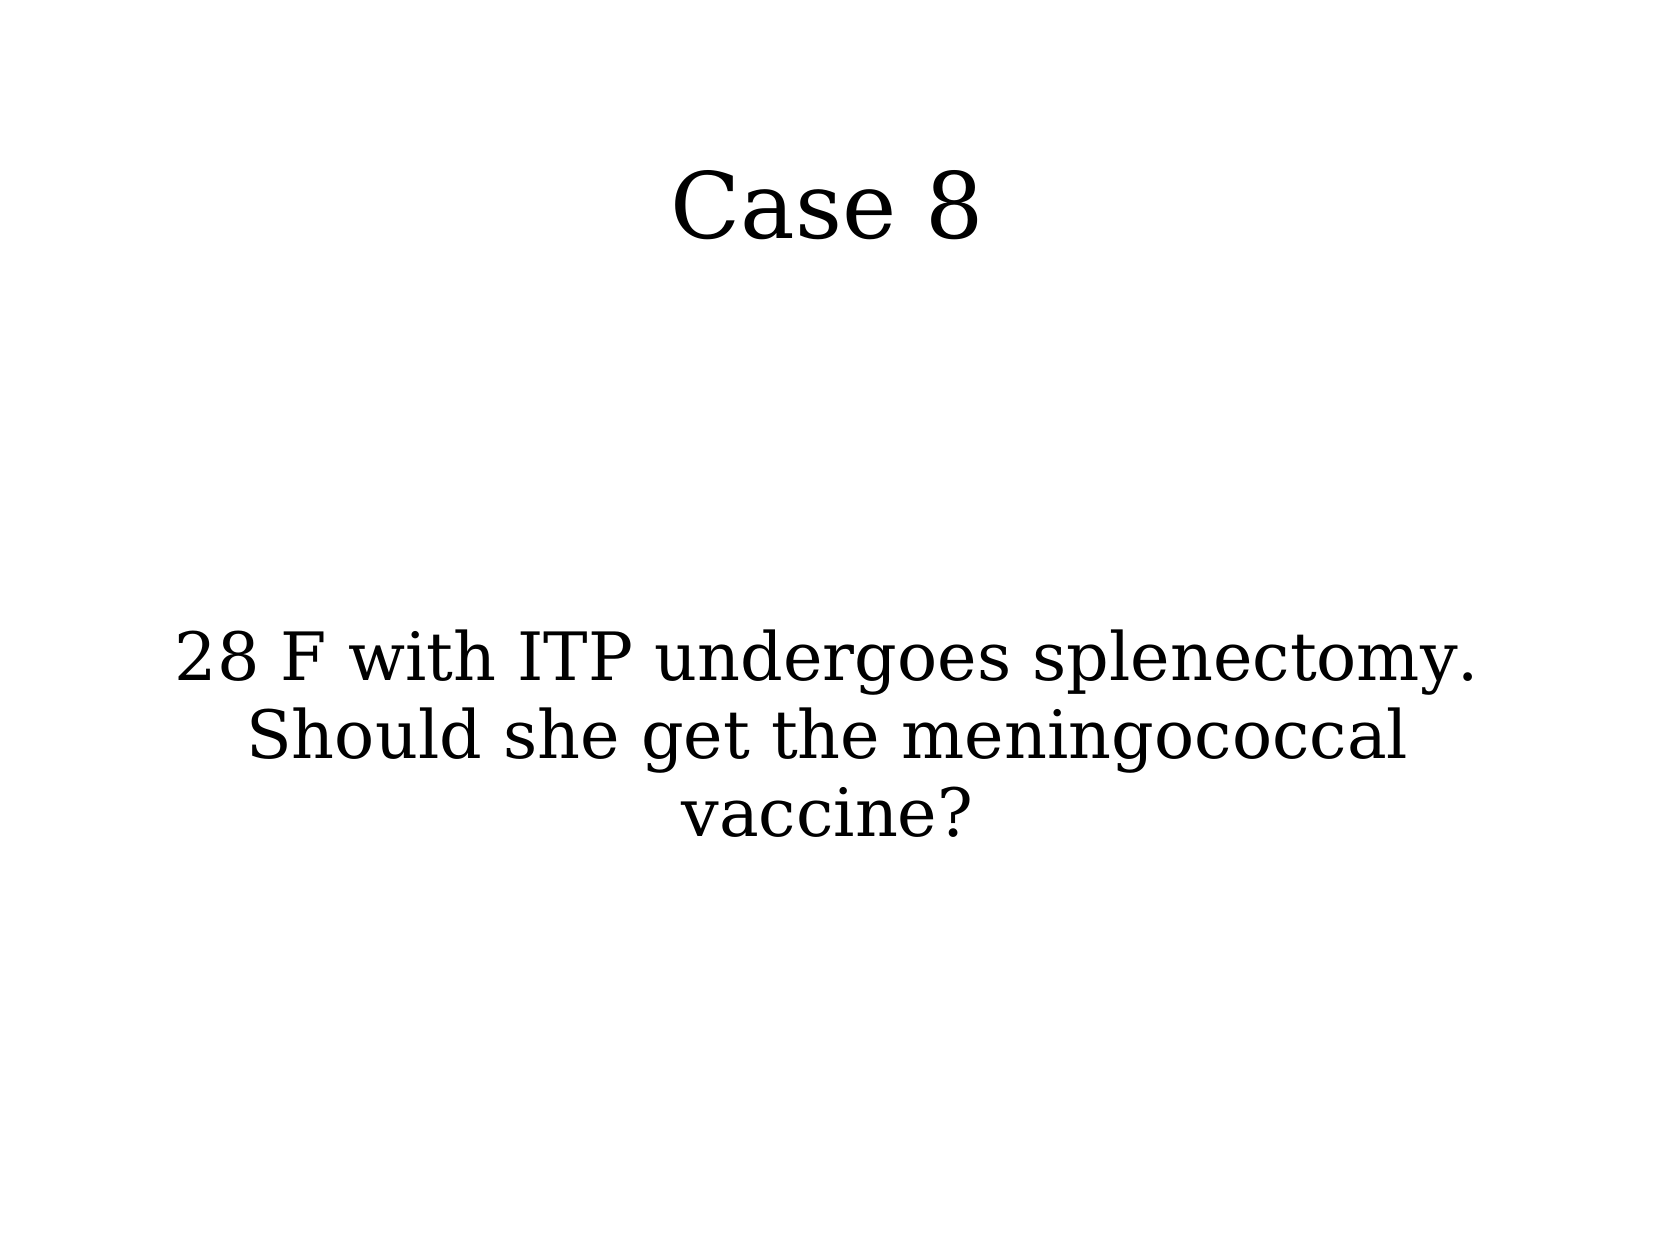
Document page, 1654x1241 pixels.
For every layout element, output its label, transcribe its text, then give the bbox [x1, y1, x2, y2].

subtitle 28 F with ITP undergoes splenectomy. Should she get the meningococcal vaccine? [121, 344, 1534, 1127]
title Case 8 [121, 102, 1534, 311]
